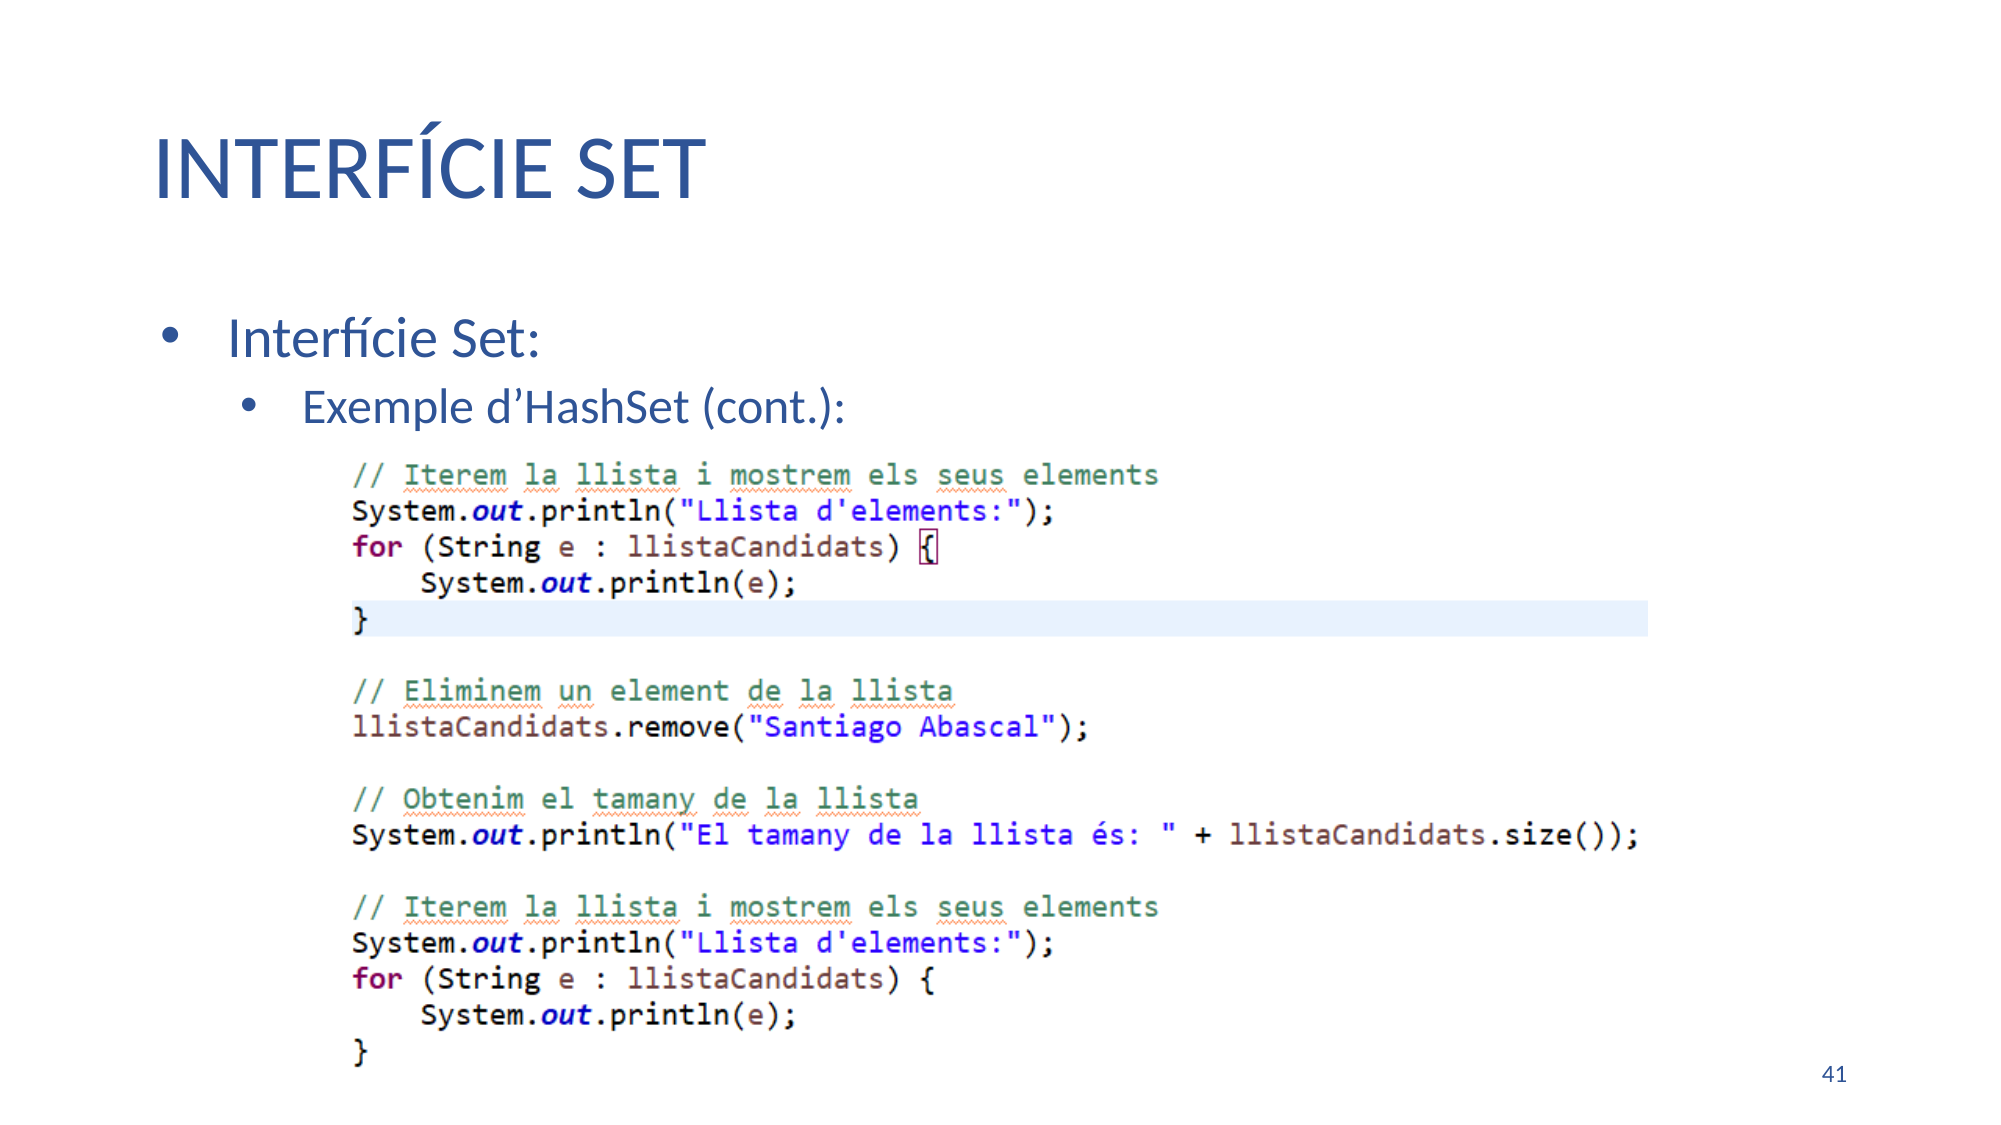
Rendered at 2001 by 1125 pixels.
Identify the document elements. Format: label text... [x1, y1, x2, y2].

title INTERFÍCIE SET [137, 59, 1863, 278]
slide_number <number> [1412, 1042, 1863, 1103]
picture [352, 449, 1648, 1075]
list Interfície Set: Exemple d’HashSet (cont.): [137, 299, 1863, 1014]
